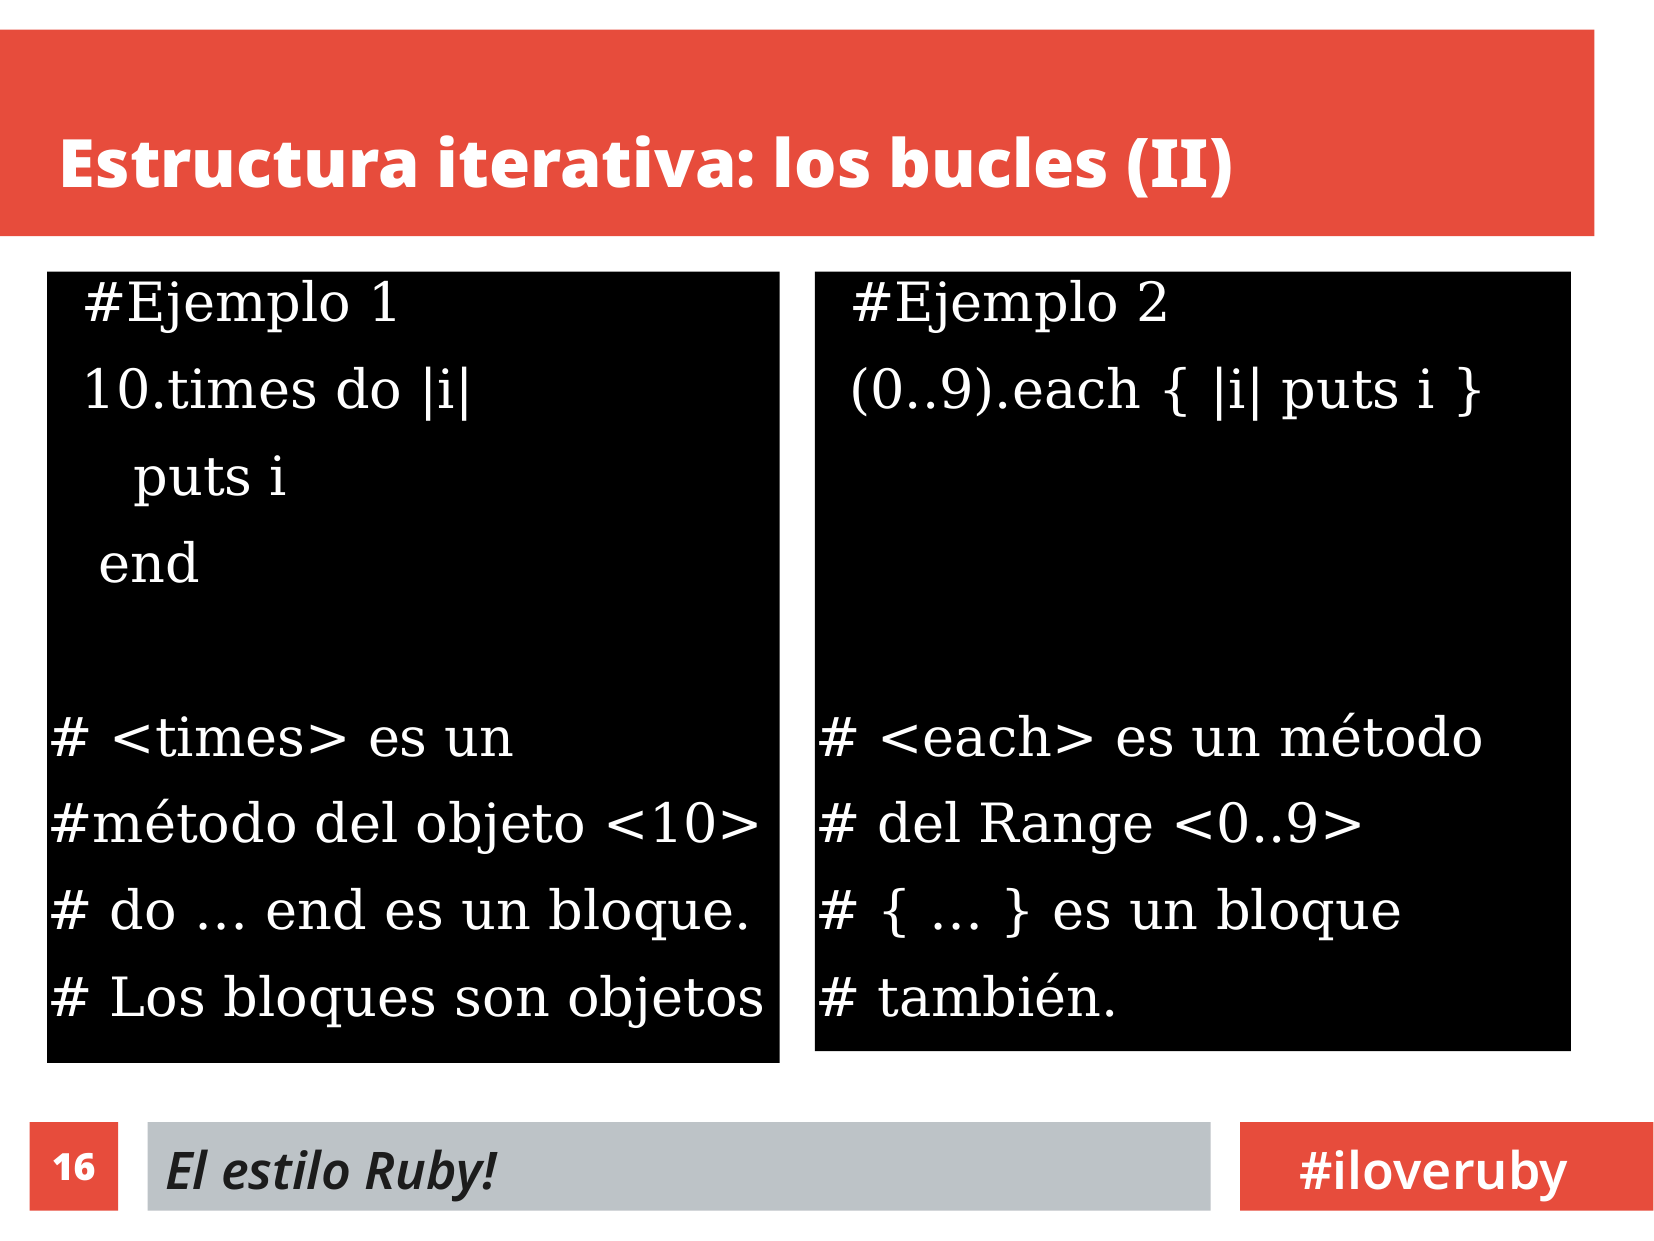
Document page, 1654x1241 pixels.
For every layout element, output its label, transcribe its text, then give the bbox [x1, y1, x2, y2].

list #Ejemplo 2 (0..9).each { |i| puts i } # <each> es un método # del Range <0..9> # { … } es un bloque # también. [814, 271, 1571, 1052]
list El estilo Ruby! [165, 1133, 1182, 1205]
title Estructura iterativa: los bucles (II) [59, 59, 1595, 207]
list #Ejemplo 1 10.times do |i| puts i end # <times> es un #método del objeto <10> # do … end es un bloque. # Los bloques son objetos [47, 271, 780, 1063]
list #iloveruby [1299, 1133, 1607, 1205]
